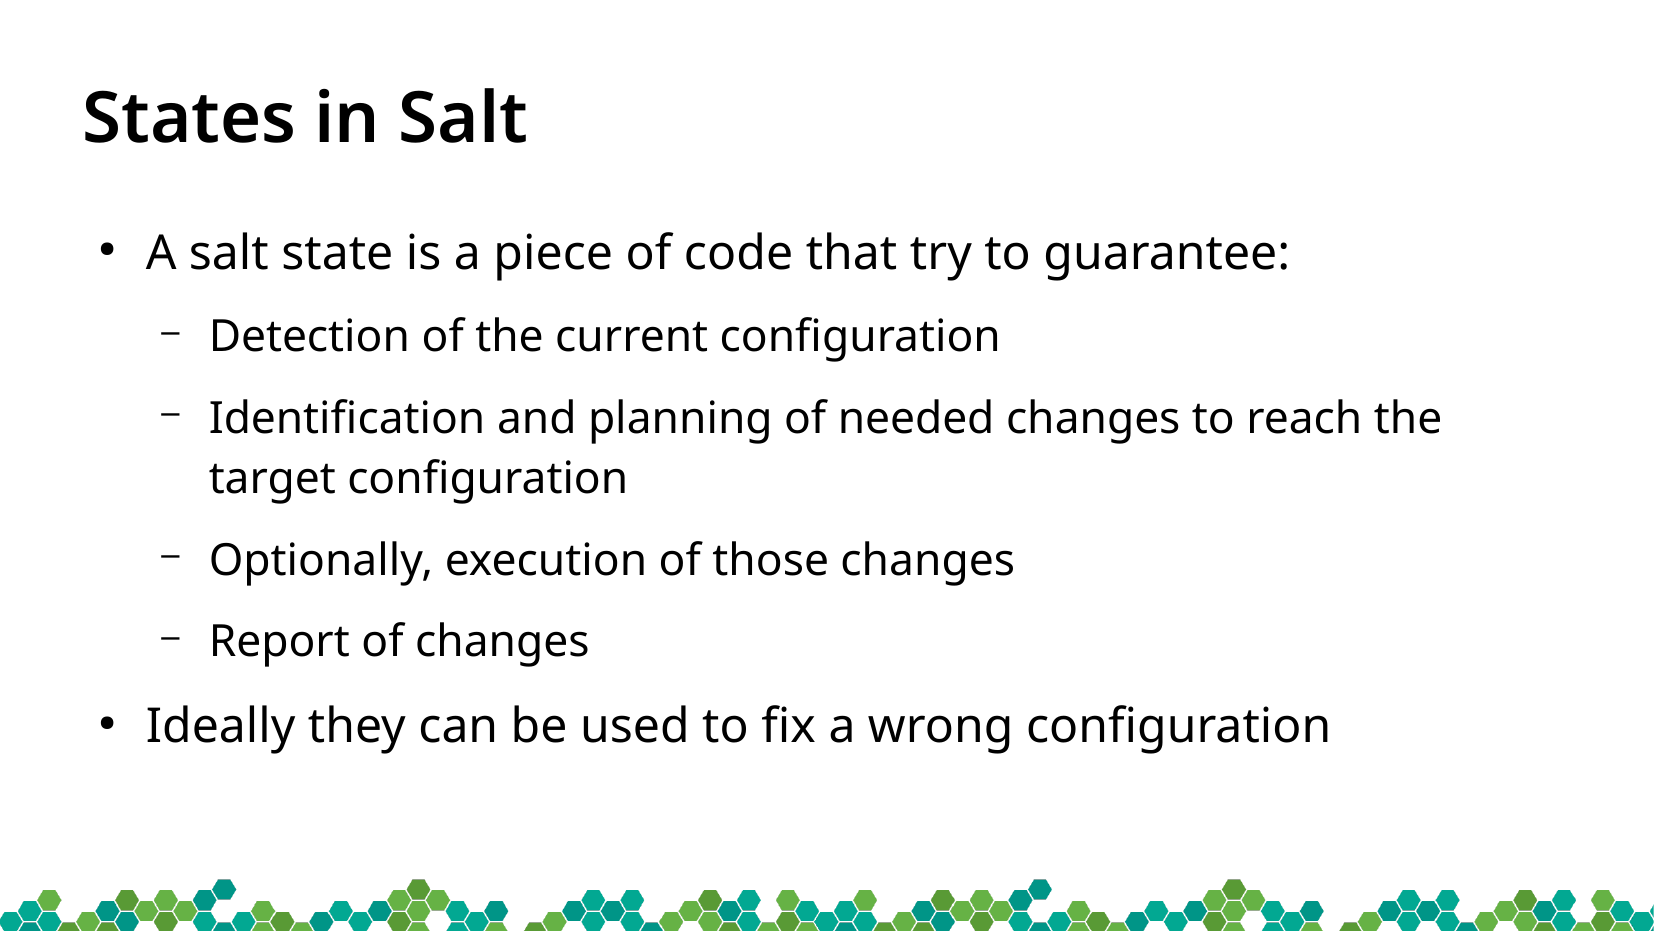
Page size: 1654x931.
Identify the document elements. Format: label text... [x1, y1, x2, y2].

title States in Salt [82, 37, 1571, 193]
list A salt state is a piece of code that try to guarantee: Detection of the current configuration Identification and planning of needed changes to reach the target configuration Optionally, execution of those changes Report of changes Ideally they can be used to fix a wrong configuration [82, 217, 1571, 758]
picture [0, 871, 1654, 931]
